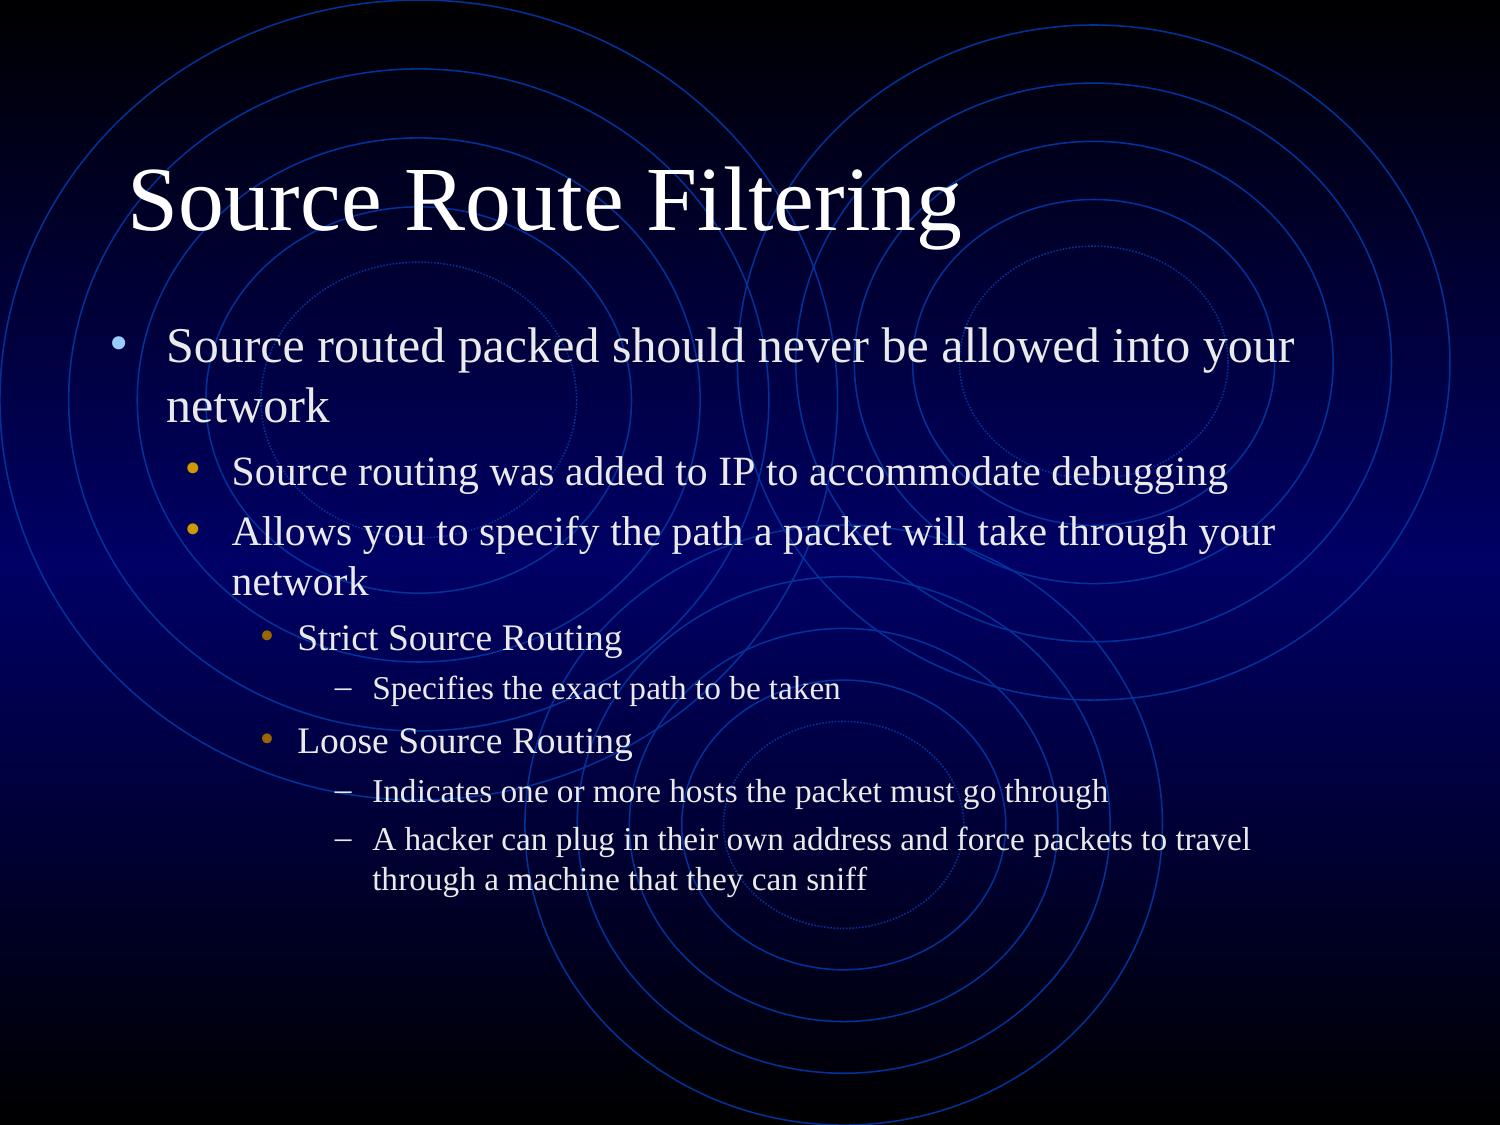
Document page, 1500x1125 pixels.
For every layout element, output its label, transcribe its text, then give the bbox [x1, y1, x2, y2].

title Source Route Filtering [112, 99, 1388, 288]
list Source routed packed should never be allowed into your network Source routing was added to IP to accommodate debugging Allows you to specify the path a packet will take through your network Strict Source Routing Specifies the exact path to be taken Loose Source Routing Indicates one or more hosts the packet must go through A hacker can plug in their own address and force packets to travel through a machine that they can sniff [95, 305, 1371, 981]
